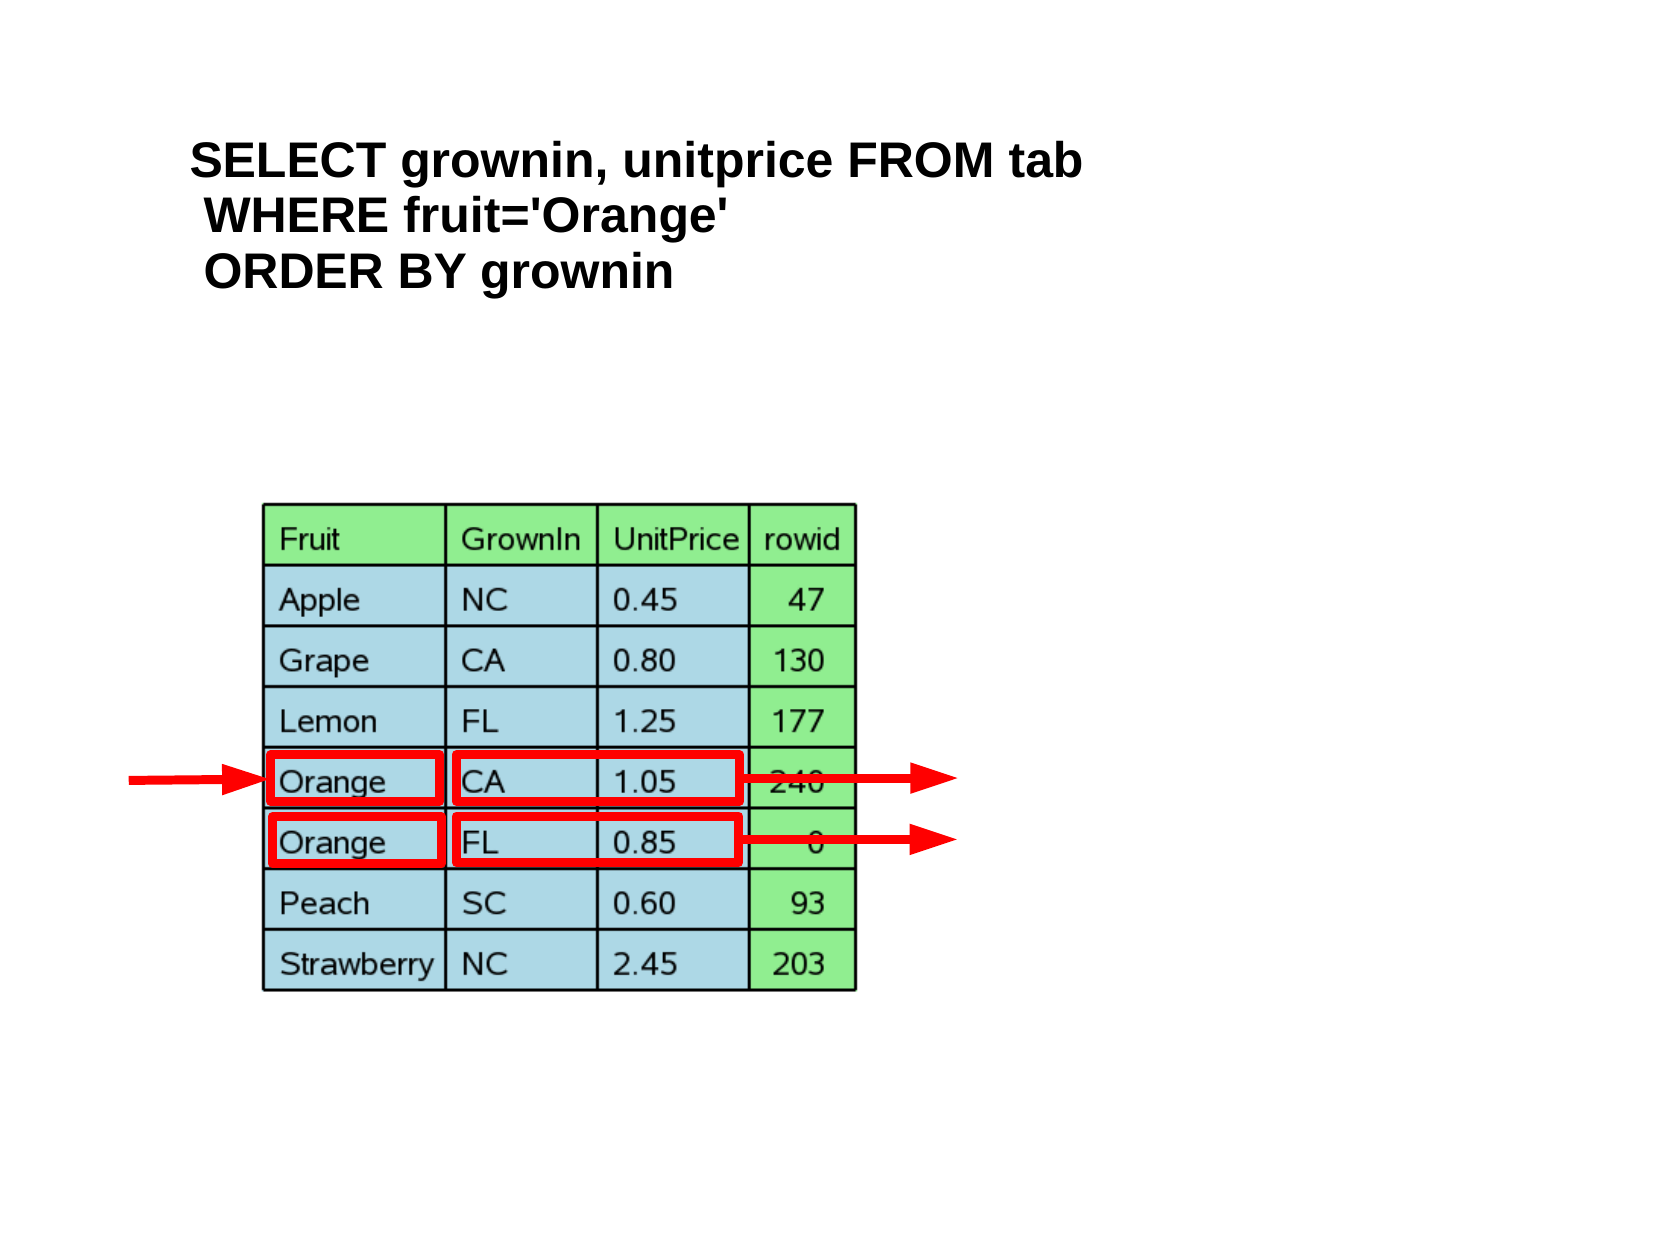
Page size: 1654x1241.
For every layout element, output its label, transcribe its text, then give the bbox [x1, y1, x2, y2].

text_box SELECT grownin, unitprice FROM tab WHERE fruit='Orange' ORDER BY grownin [174, 124, 1114, 312]
picture [275, 759, 435, 797]
picture [461, 821, 734, 858]
picture [461, 759, 735, 797]
picture [247, 488, 871, 1008]
